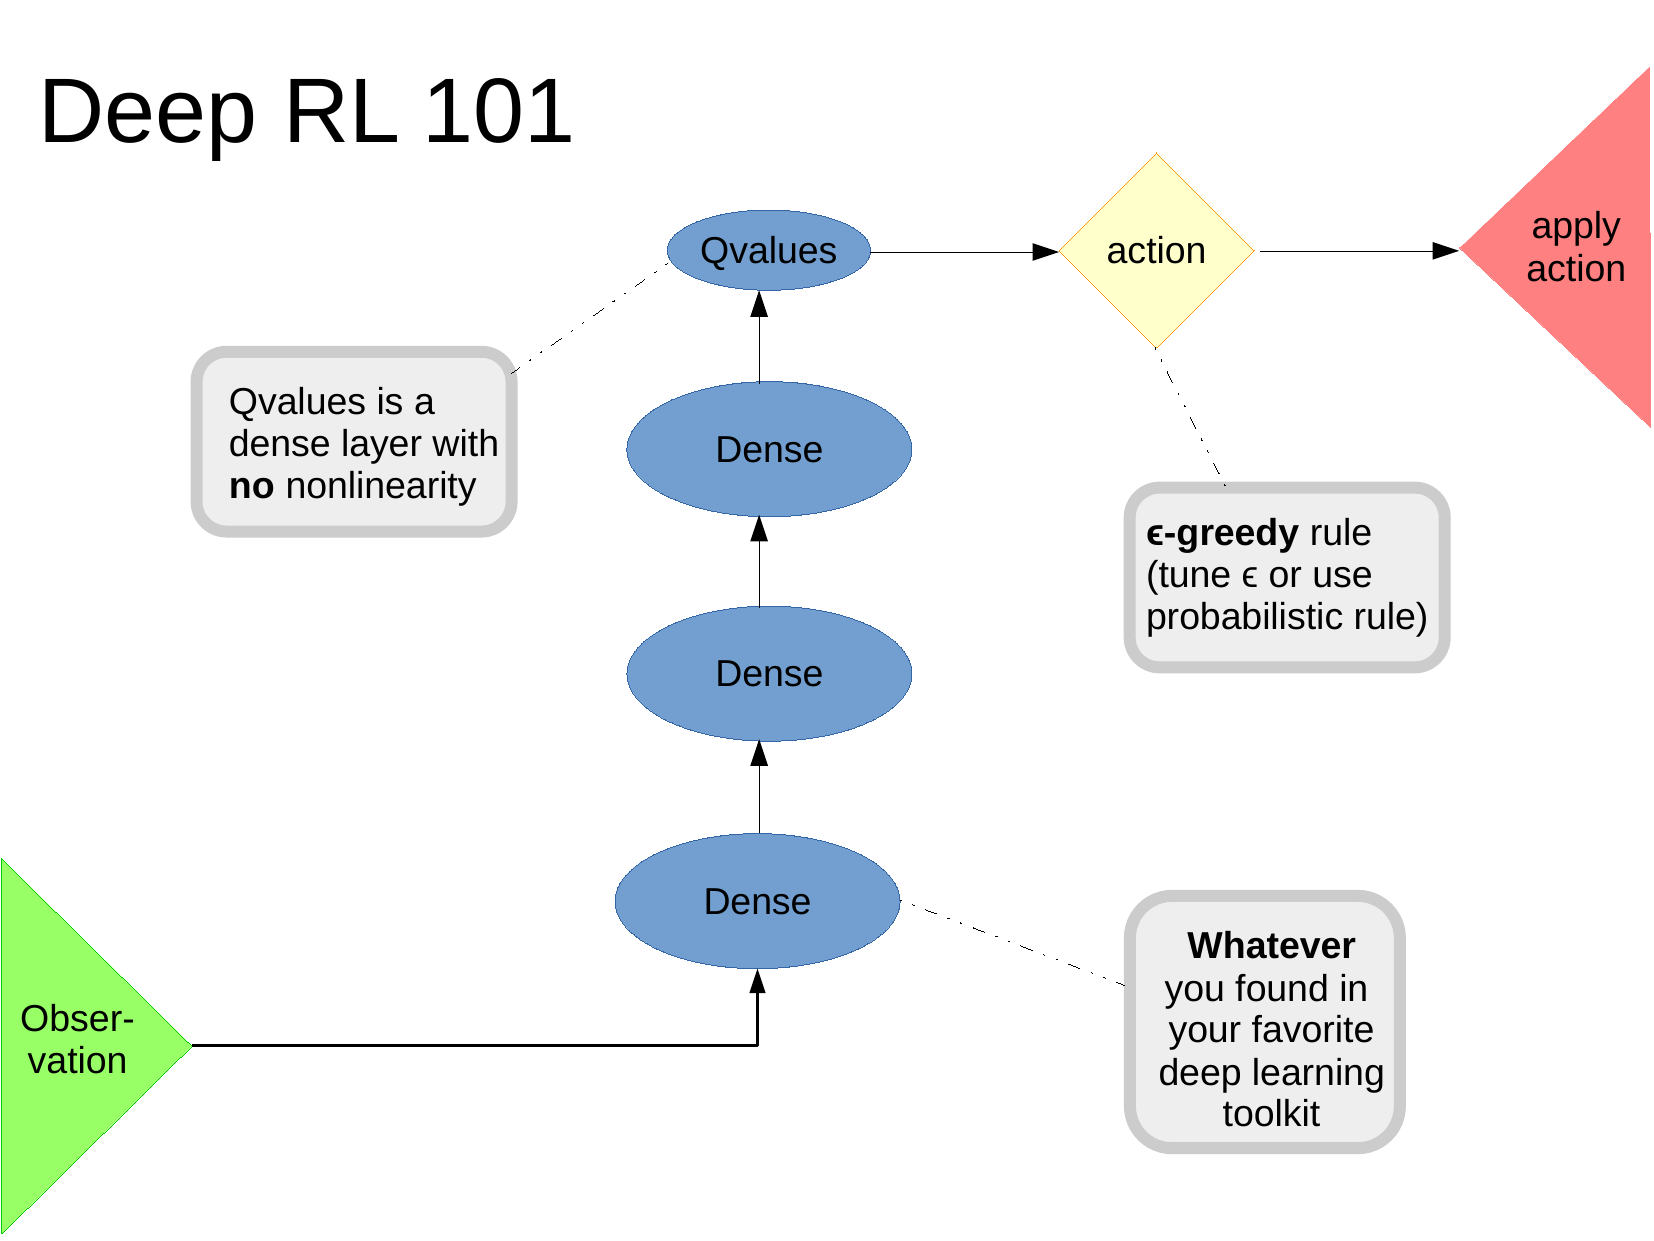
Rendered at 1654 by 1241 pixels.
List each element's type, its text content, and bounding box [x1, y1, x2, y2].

text_box Dense [626, 606, 912, 742]
text_box Dense [626, 381, 912, 517]
text_box ϵ-greedy rule (tune ϵ or use probabilistic rule) [1122, 495, 1465, 654]
text_box [196, 351, 511, 532]
text_box [1142, 895, 1388, 908]
text_box Whatever you found in your favorite deep learning toolkit [1128, 908, 1415, 1152]
text_box Obser- vation [0, 980, 167, 1098]
text_box Deep RL 101 [15, 42, 616, 286]
text_box Qvalues is a dense layer with no nonlinearity [214, 373, 530, 515]
text_box [1522, 67, 1650, 188]
text_box [1, 858, 126, 980]
text_box apply action [1457, 188, 1654, 306]
text_box [1140, 487, 1435, 495]
text_box action [1059, 152, 1255, 348]
text_box Qvalues [667, 210, 871, 291]
text_box [1134, 654, 1440, 668]
text_box [167, 1021, 192, 1071]
text_box Dense [615, 833, 901, 969]
text_box [1, 1098, 140, 1234]
text_box [1521, 306, 1651, 428]
